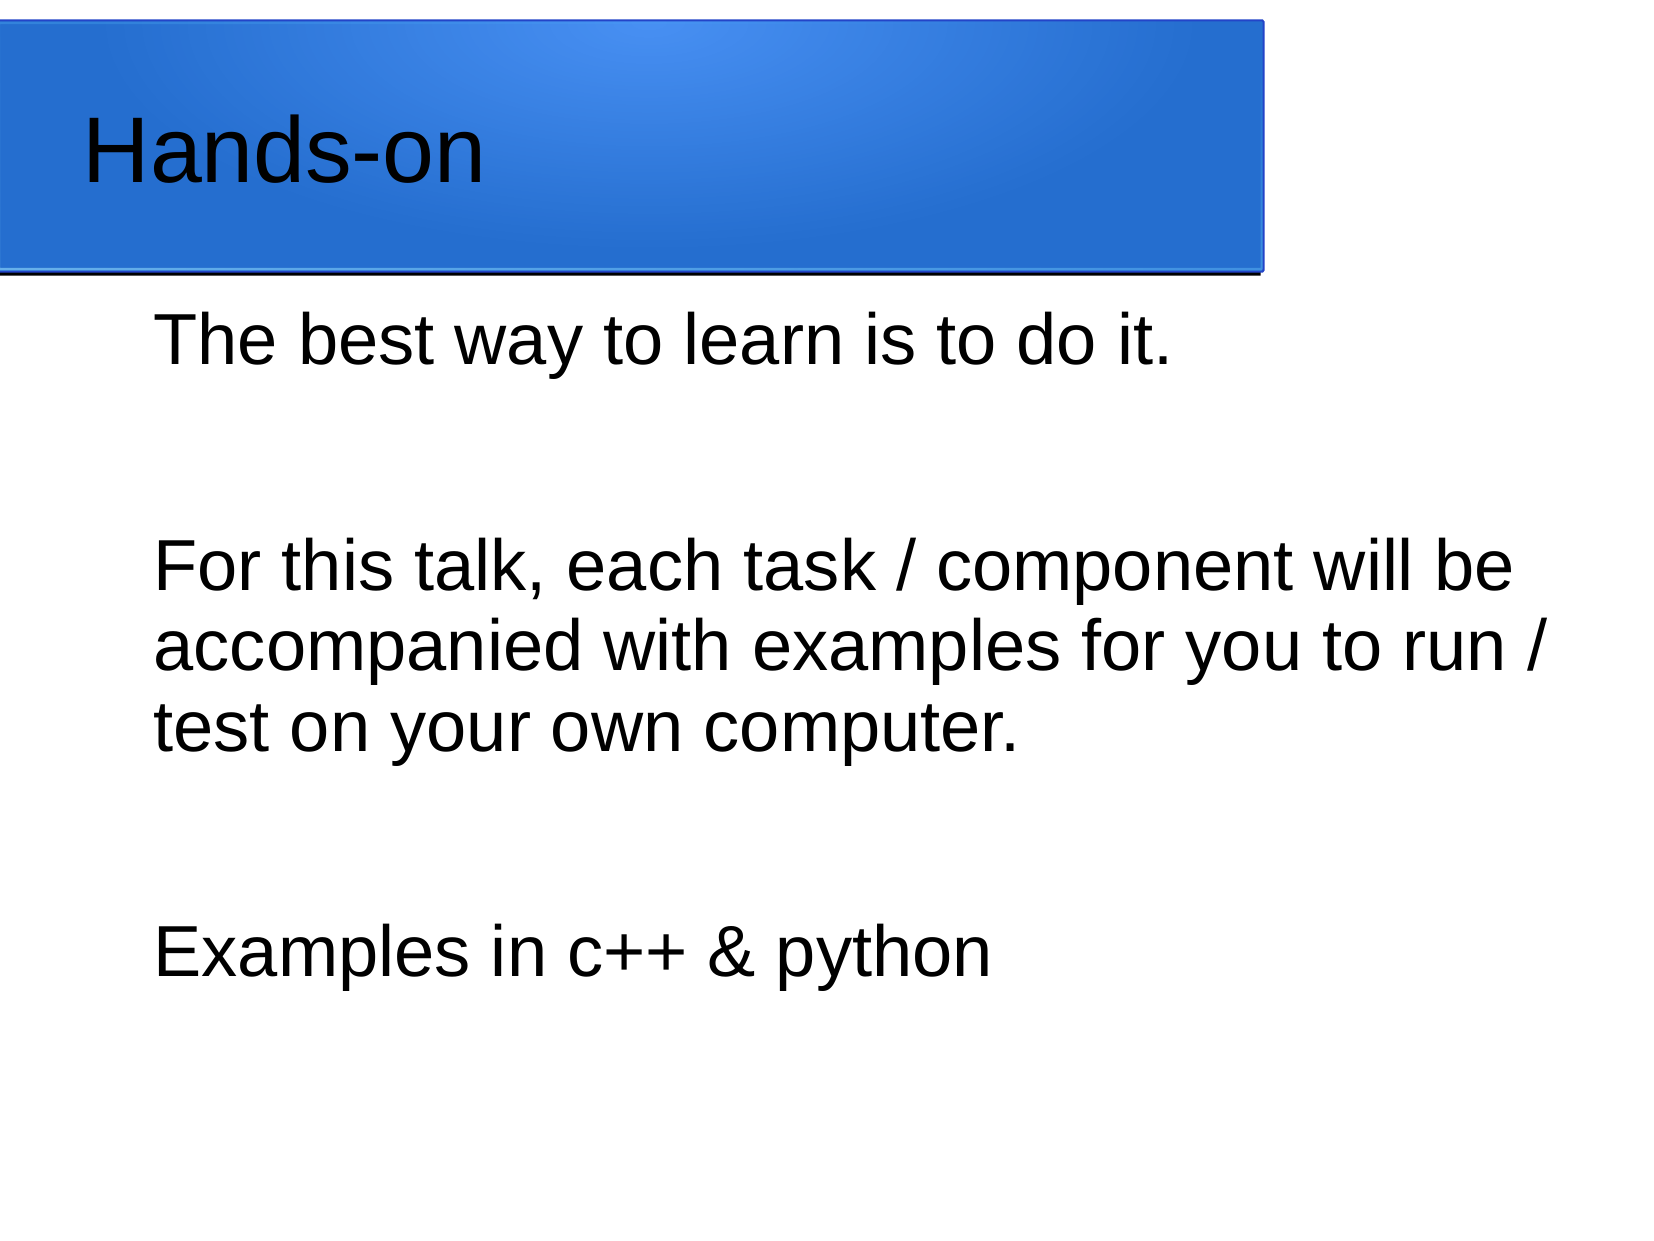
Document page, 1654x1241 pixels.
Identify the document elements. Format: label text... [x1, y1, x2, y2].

title Hands-on [82, 47, 1234, 253]
list The best way to learn is to do it. For this talk, each task / component will be accompanied with examples for you to run / test on your own computer. Examples in c++ & python [82, 299, 1571, 1019]
